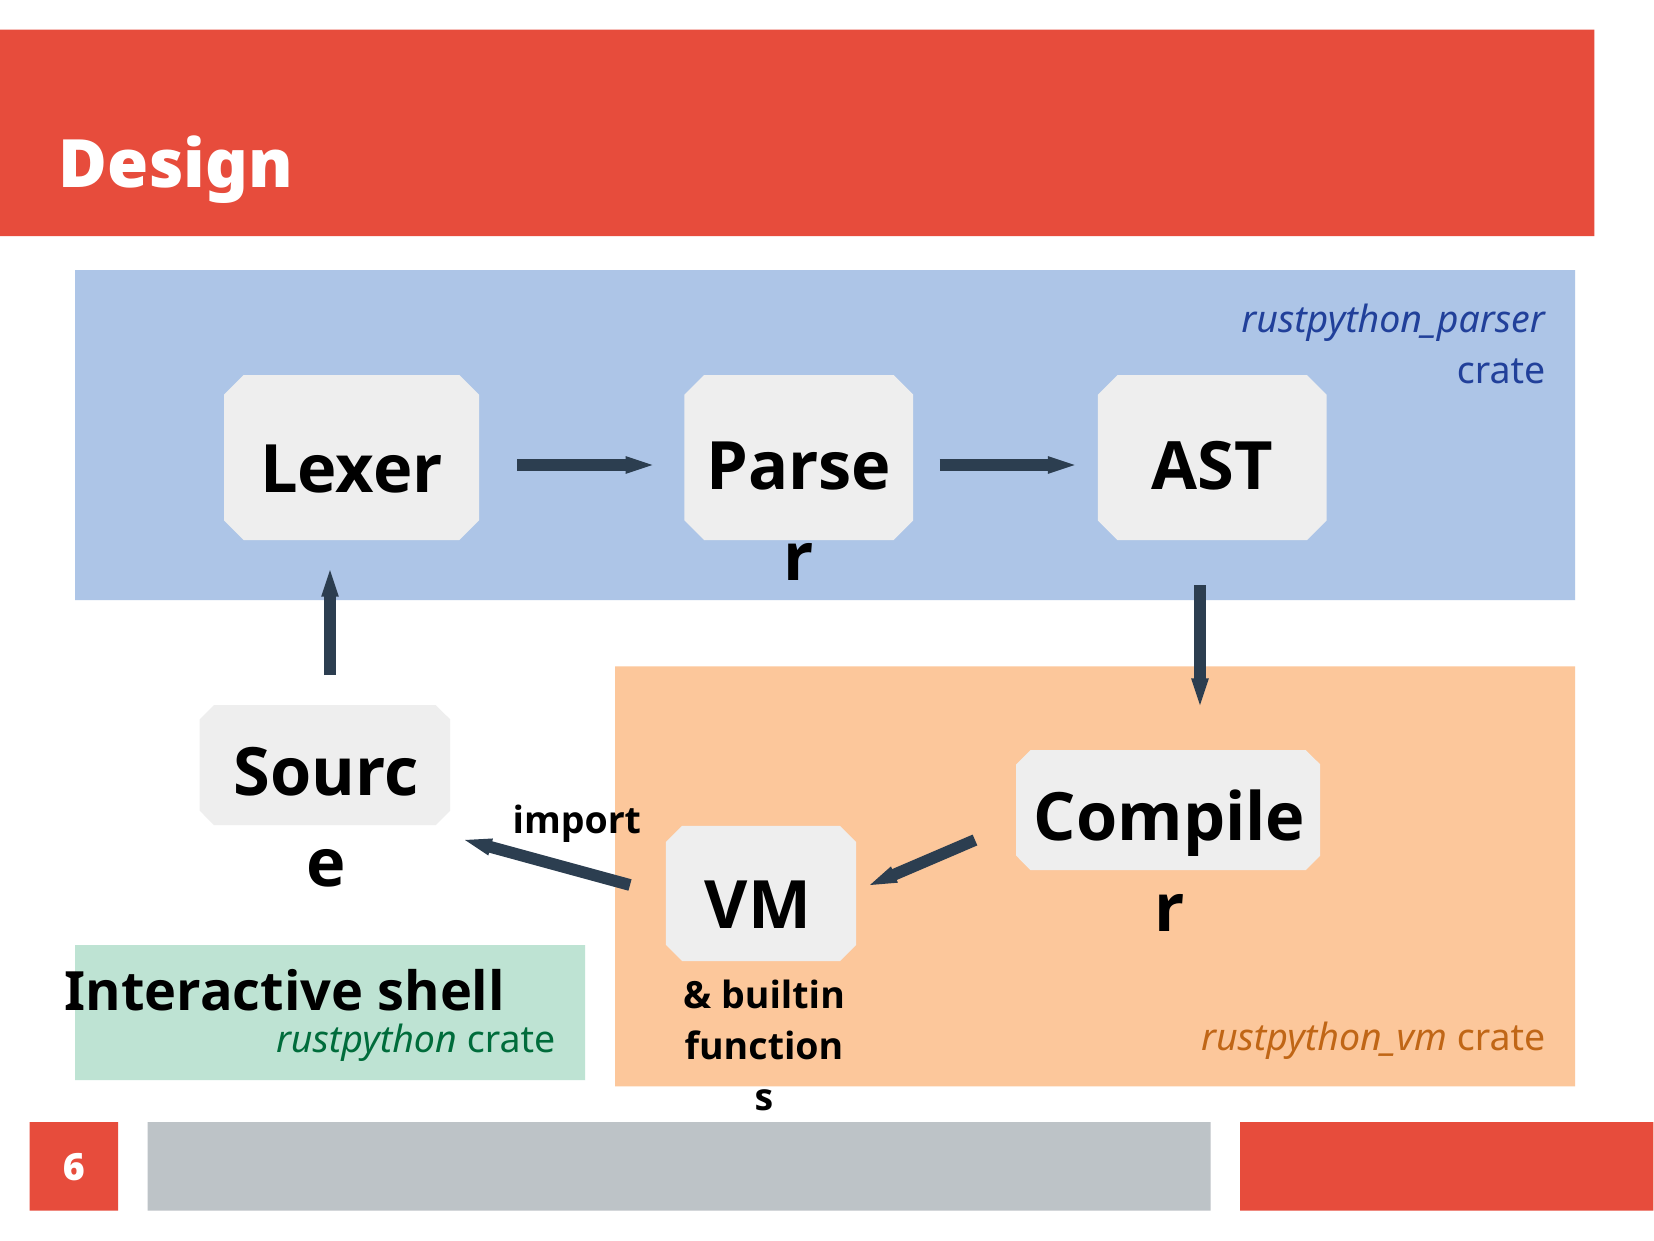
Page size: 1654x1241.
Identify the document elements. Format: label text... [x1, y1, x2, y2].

text_box AST [1097, 411, 1327, 511]
text_box VM [660, 849, 857, 949]
text_box [199, 705, 451, 826]
text_box Lexer [224, 413, 480, 513]
text_box & builtin functions [665, 960, 863, 1071]
title Design [59, 59, 1595, 207]
text_box [75, 945, 586, 1081]
text_box import [478, 786, 676, 871]
text_box Interactive shell [30, 945, 541, 1044]
text_box rustpython_vm crate [1140, 1002, 1561, 1066]
text_box rustpython crate [150, 1005, 571, 1068]
text_box Parser [684, 411, 914, 511]
text_box [615, 666, 1576, 1087]
text_box Compiler [1010, 762, 1330, 861]
text_box Source [205, 716, 447, 816]
text_box [75, 270, 1576, 601]
text_box rustpython_parser crate [1140, 285, 1561, 348]
